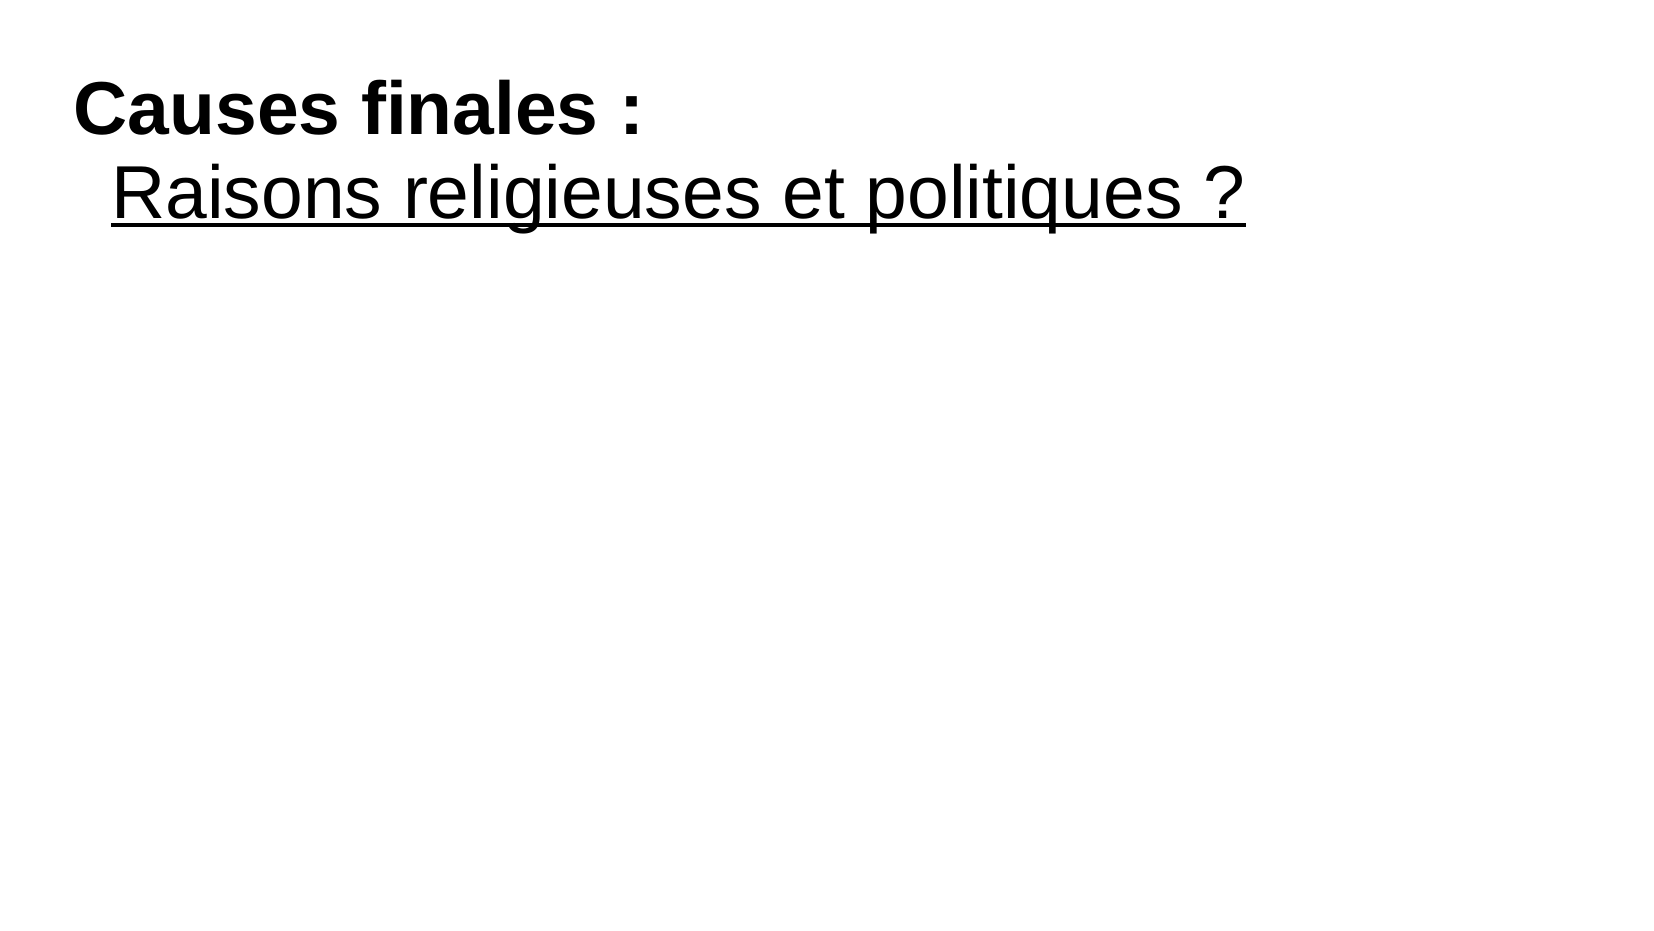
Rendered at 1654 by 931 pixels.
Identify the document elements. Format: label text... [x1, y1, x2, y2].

text_box Causes finales : Raisons religieuses et politiques ? [59, 59, 1595, 242]
